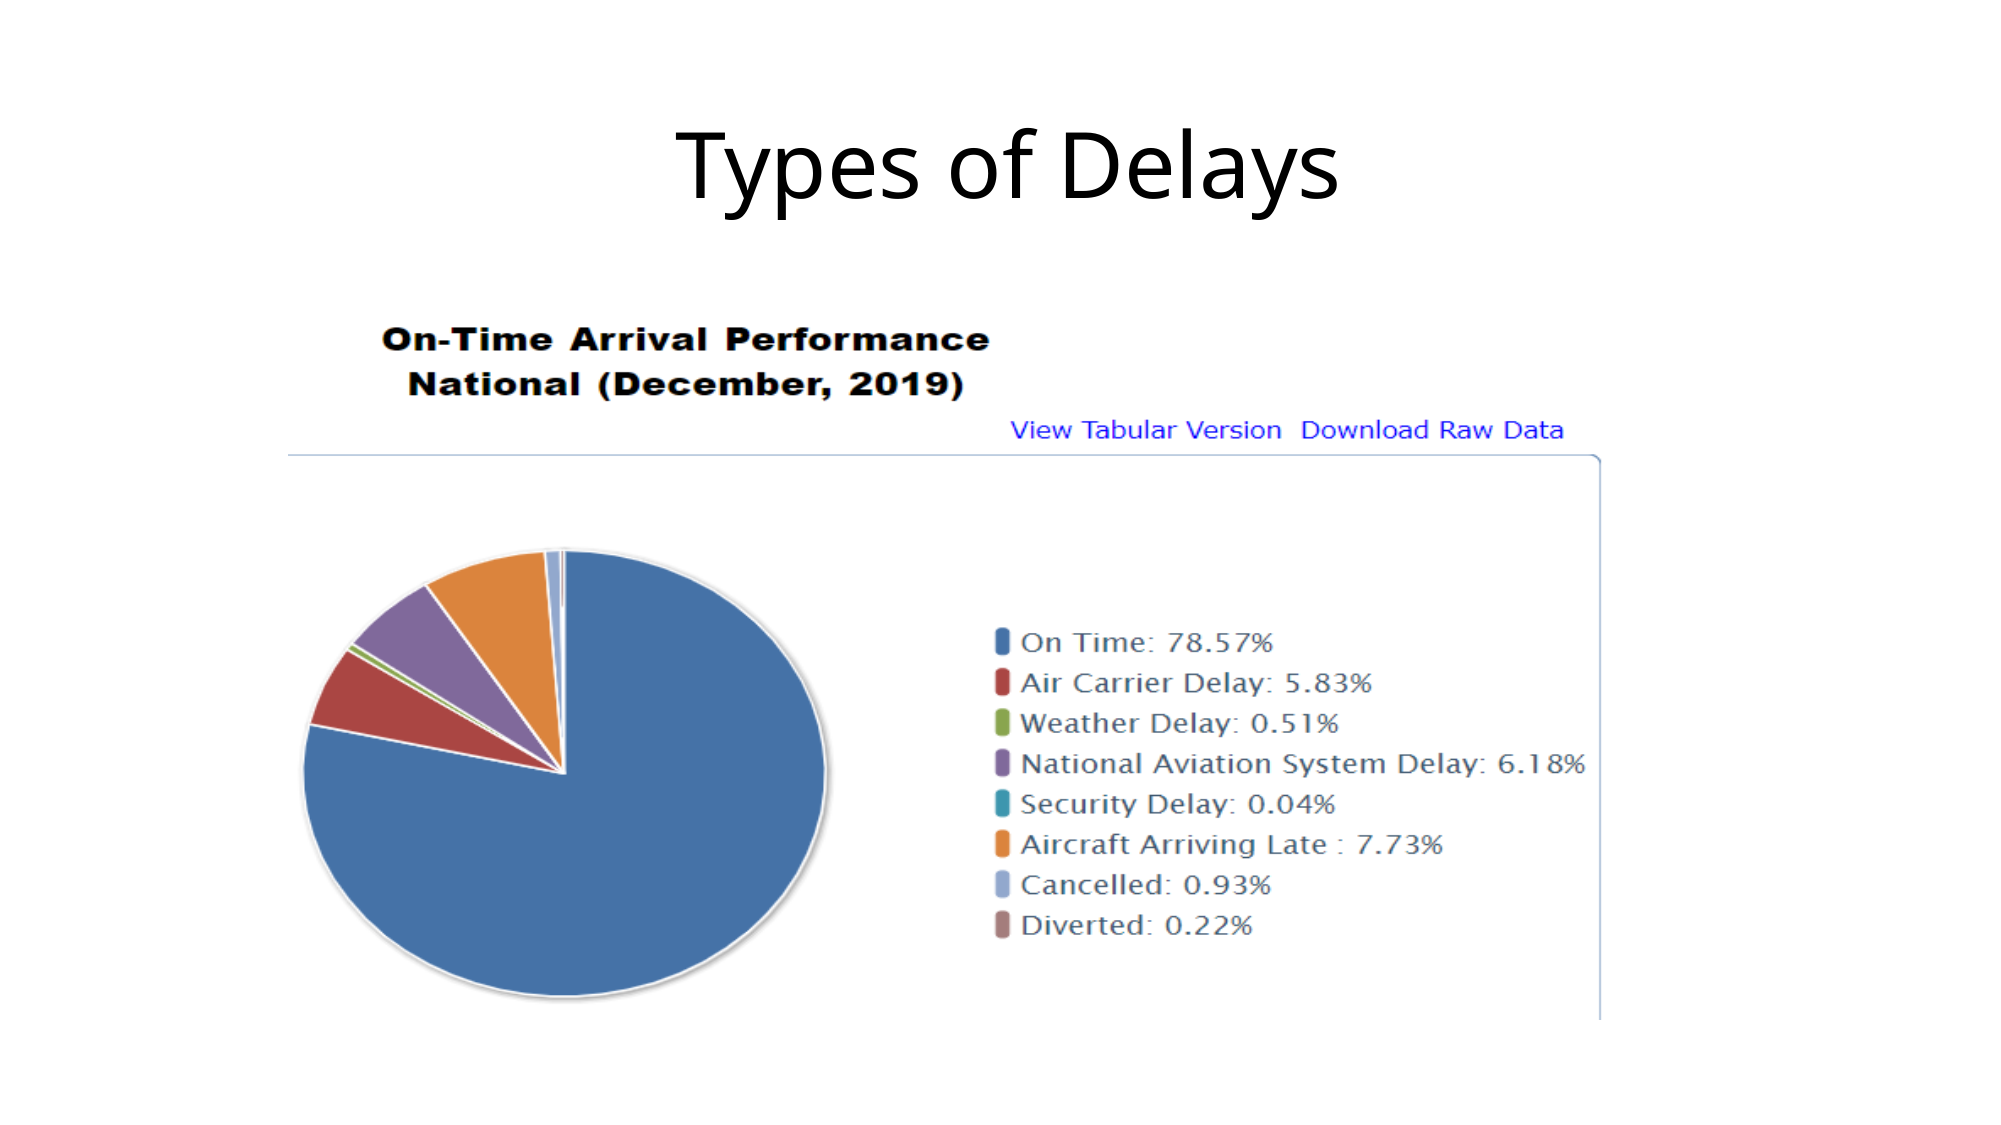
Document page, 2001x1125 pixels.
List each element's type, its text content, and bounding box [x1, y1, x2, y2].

title Types of Delays [137, 59, 1863, 278]
picture [288, 306, 1608, 1021]
